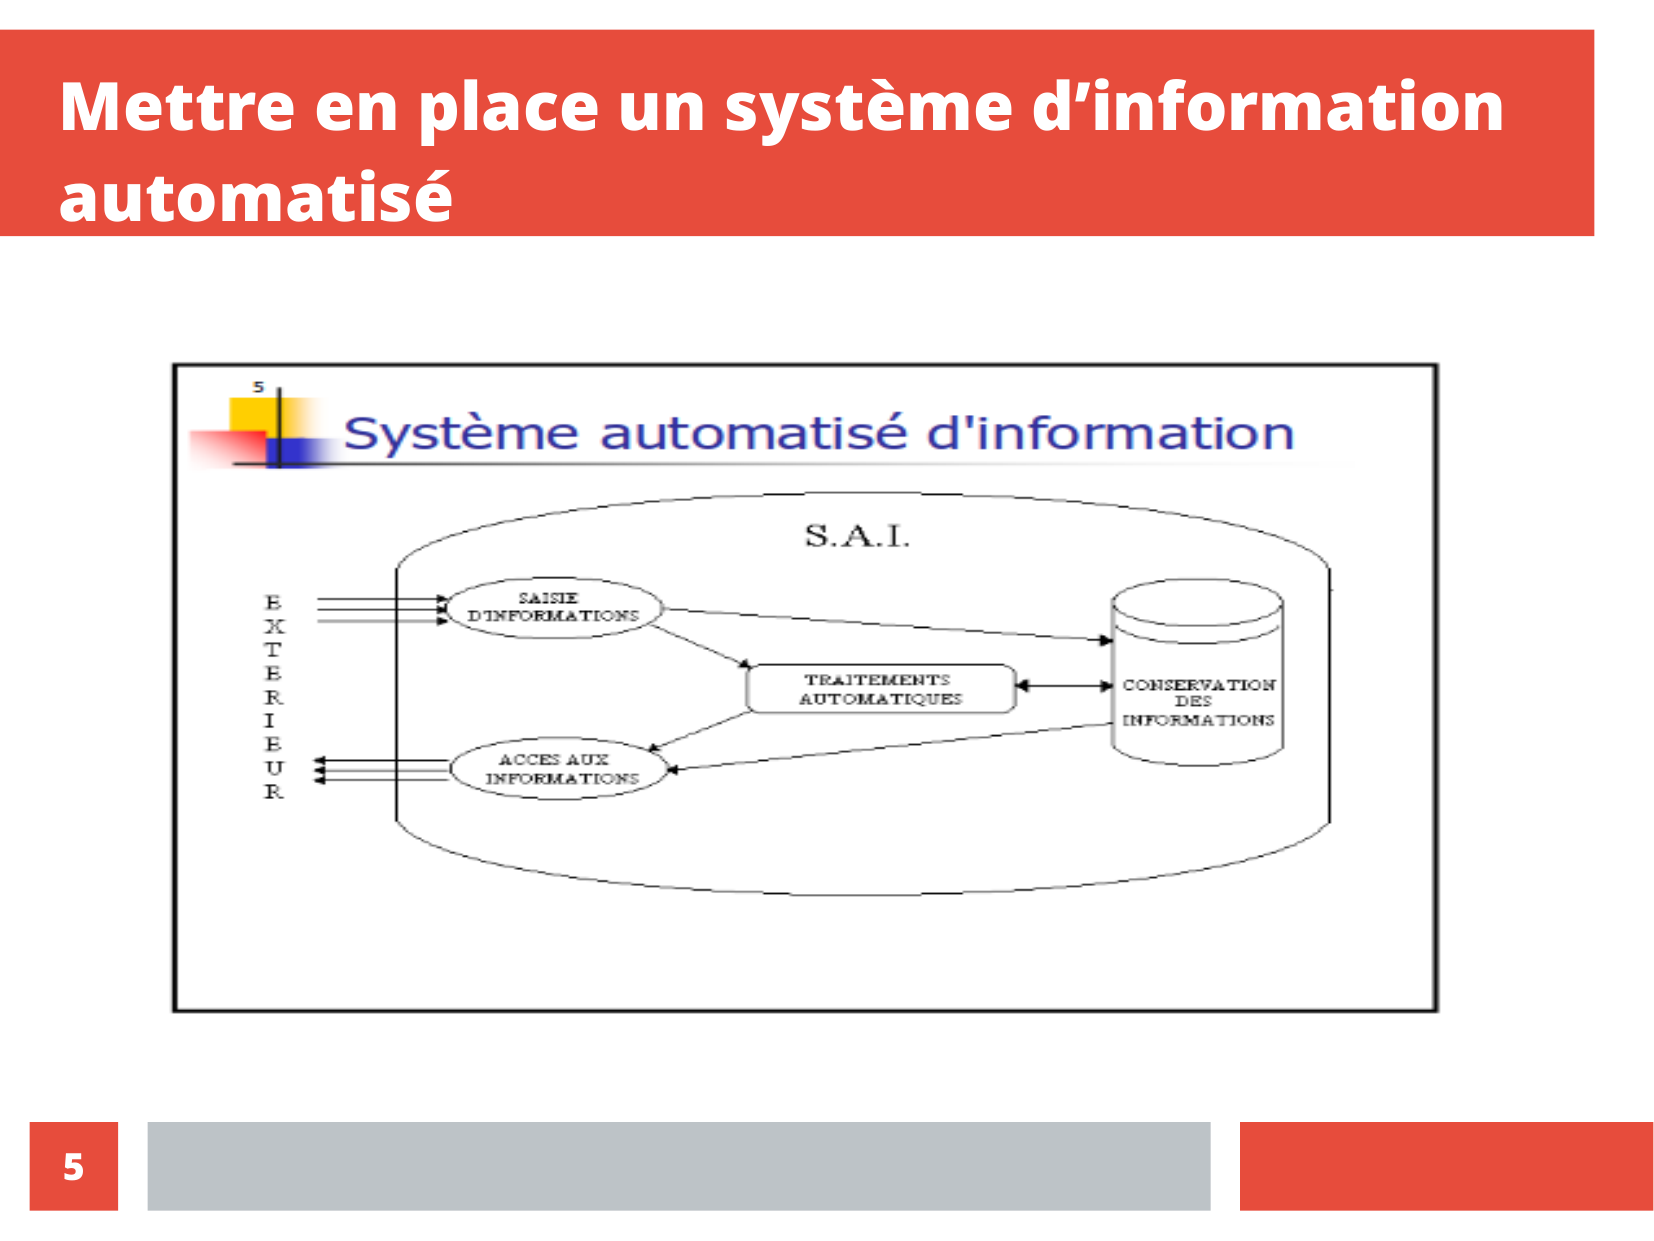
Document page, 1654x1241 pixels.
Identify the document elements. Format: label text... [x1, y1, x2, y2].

title Mettre en place un système d’information automatisé [59, 59, 1595, 207]
picture [41, 281, 1513, 1097]
